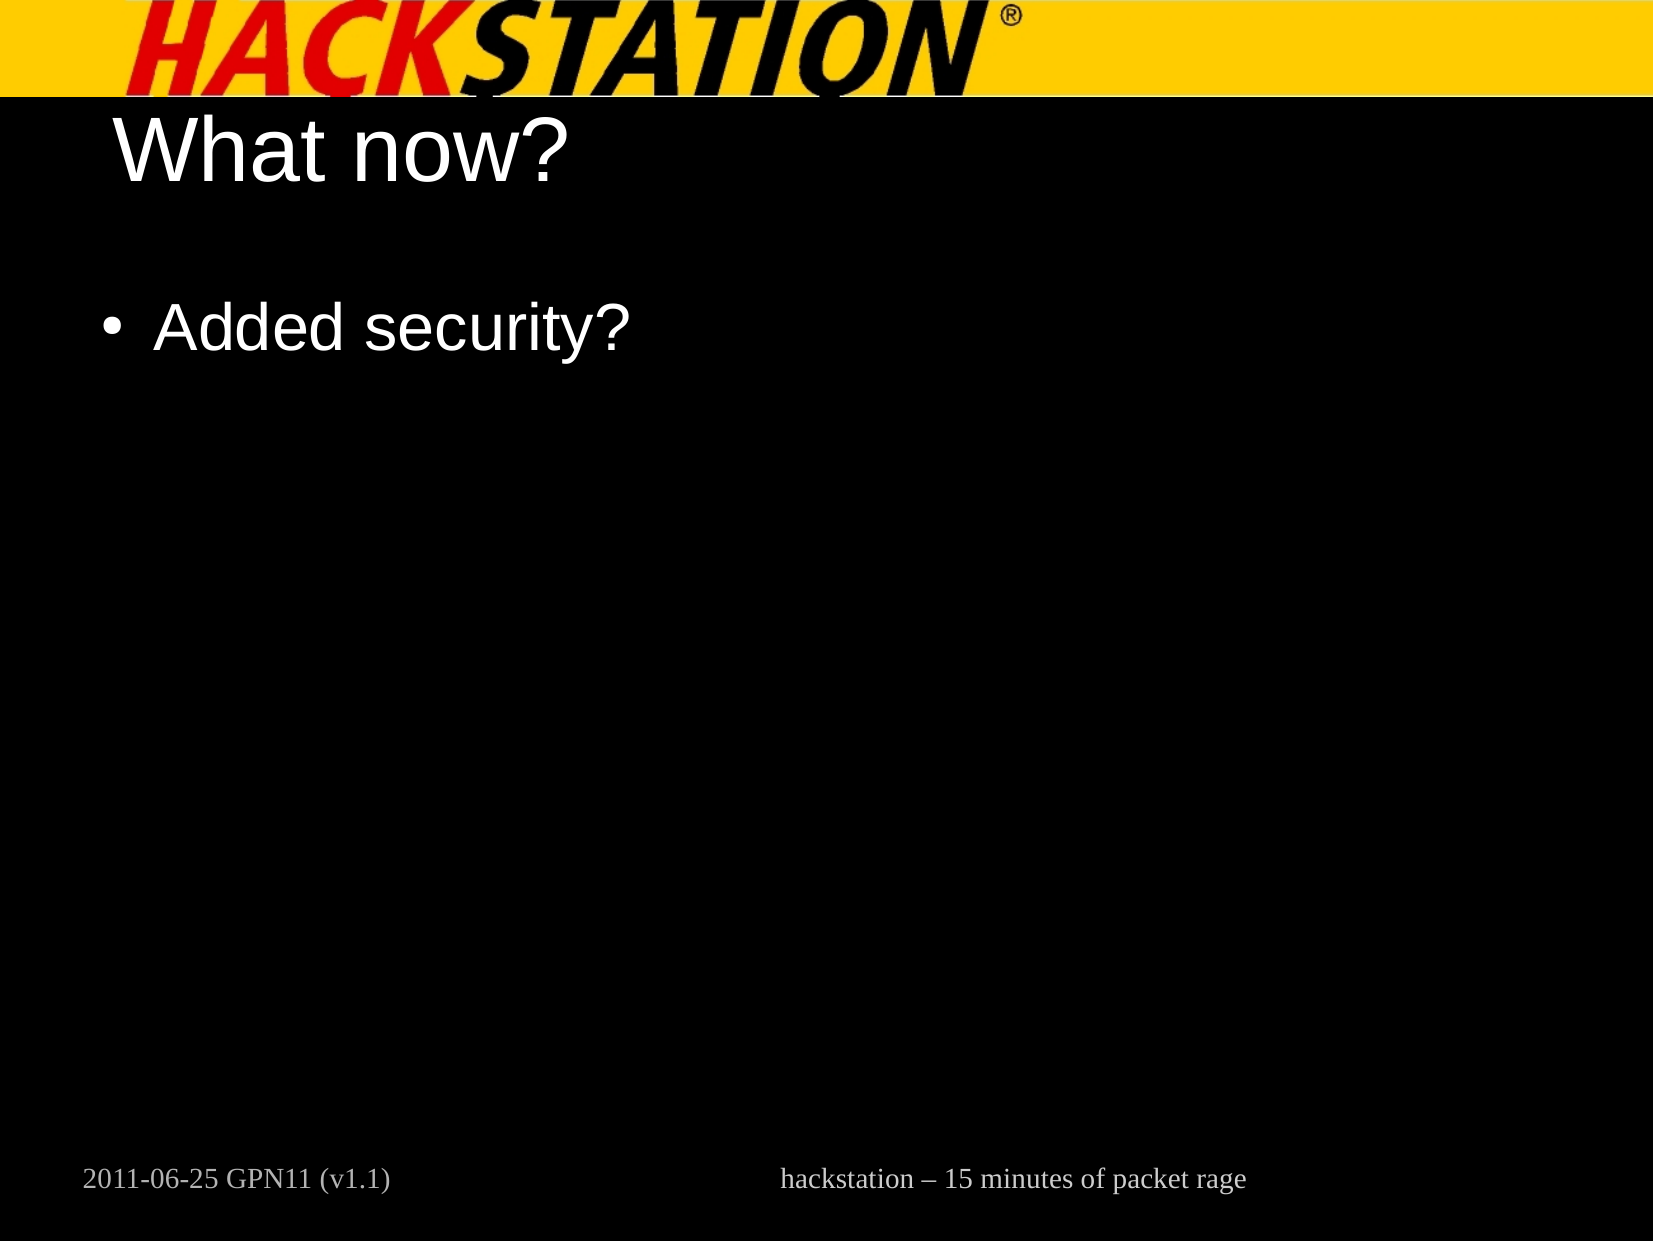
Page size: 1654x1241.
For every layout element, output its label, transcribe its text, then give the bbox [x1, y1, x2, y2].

title What now? [112, 75, 1571, 226]
picture [0, 0, 1653, 97]
list Added security? [82, 290, 1571, 1109]
